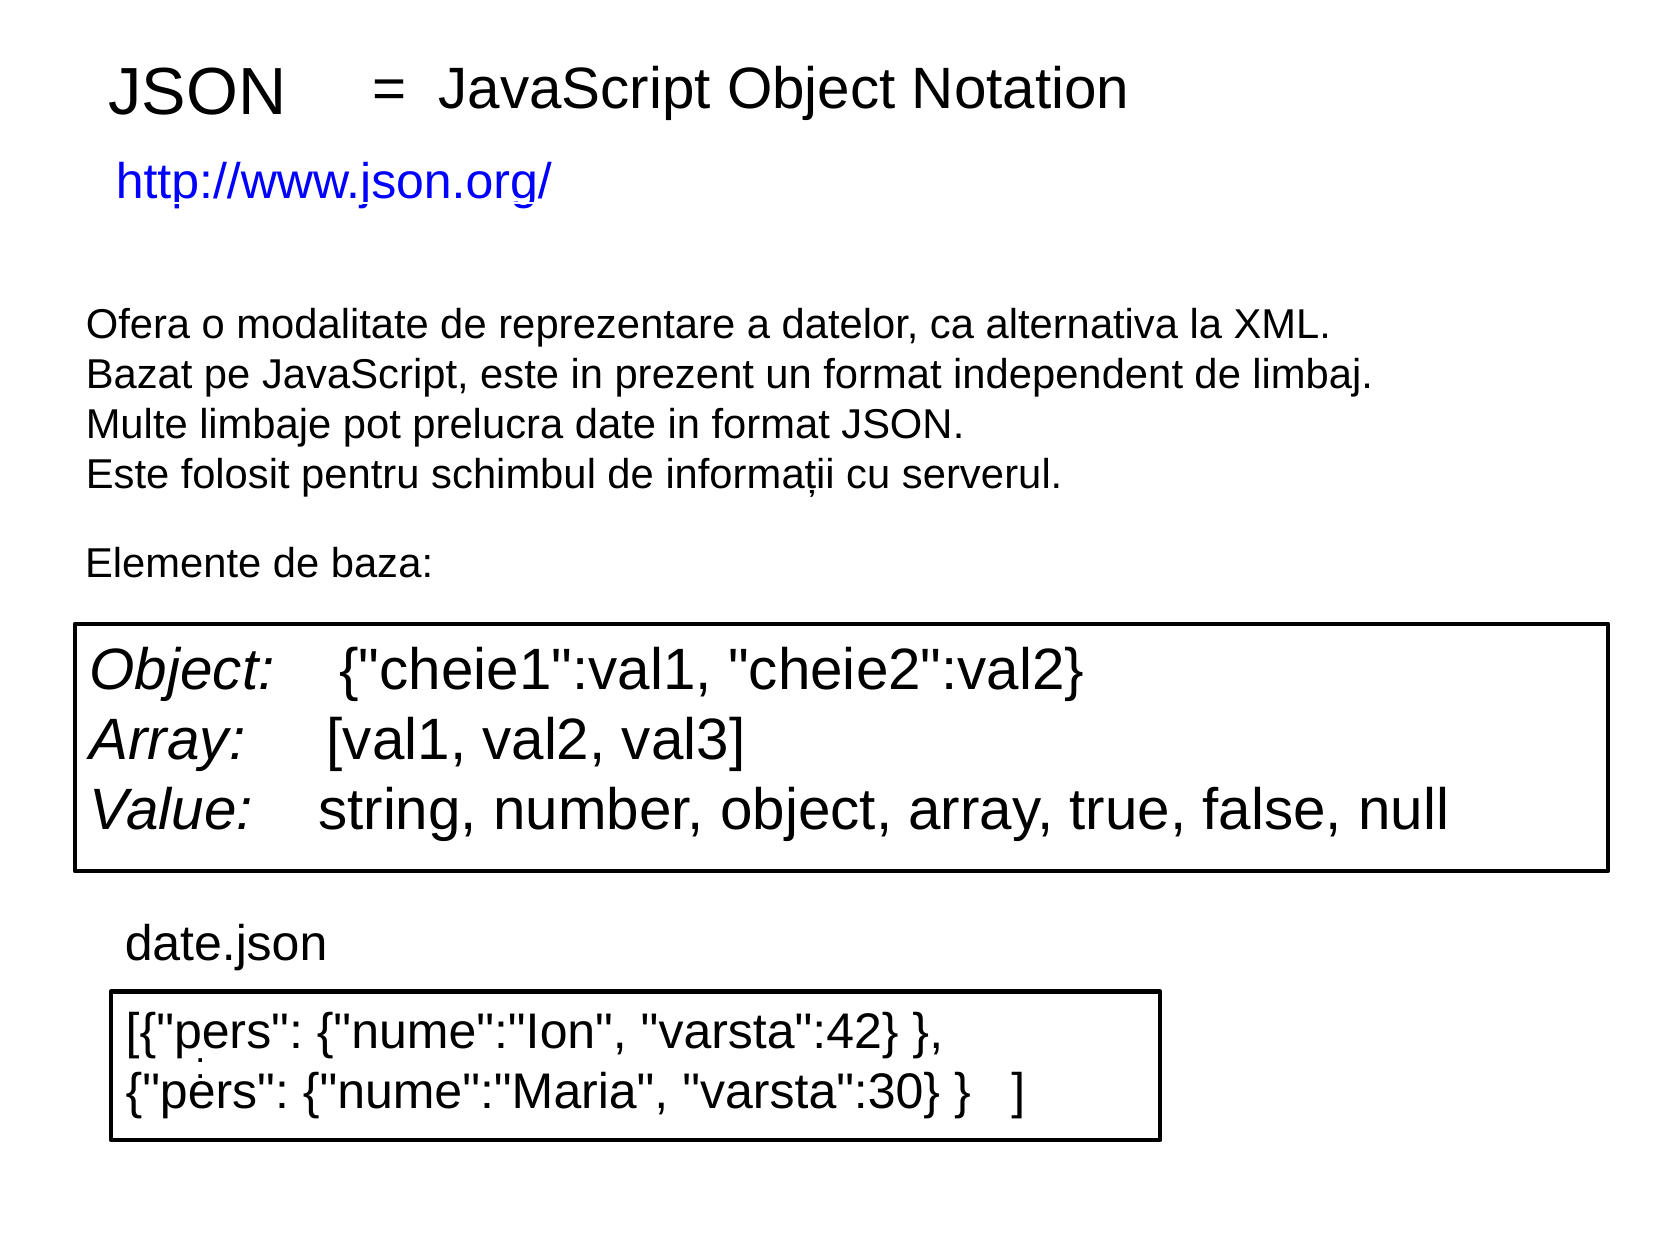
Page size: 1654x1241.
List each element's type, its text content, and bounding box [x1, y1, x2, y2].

text_box [{"pers": {"nume":"Ion", "varsta":42} }, {"pers": {"nume":"Maria", "varsta":30} } ] [110, 991, 1161, 1141]
text_box Object: {"cheie1":val1, "cheie2":val2} Array: [val1, val2, val3] Value: string, number, object, array, true, false, null [74, 623, 1608, 872]
text_box = JavaScript Object Notation [346, 42, 1245, 136]
text_box Ofera o modalitate de reprezentare a datelor, ca alternativa la XML. Bazat pe JavaScript, este in prezent un format independent de limbaj. Multe limbaje pot prelucra date in format JSON. Este folosit pentru schimbul de informații cu serverul. [71, 289, 1537, 471]
text_box date.json [110, 903, 367, 986]
text_box JSON [93, 40, 323, 145]
text_box : [180, 1033, 225, 1100]
text_box http://www.json.org/ [100, 141, 615, 224]
text_box Elemente de baza: [70, 528, 487, 600]
